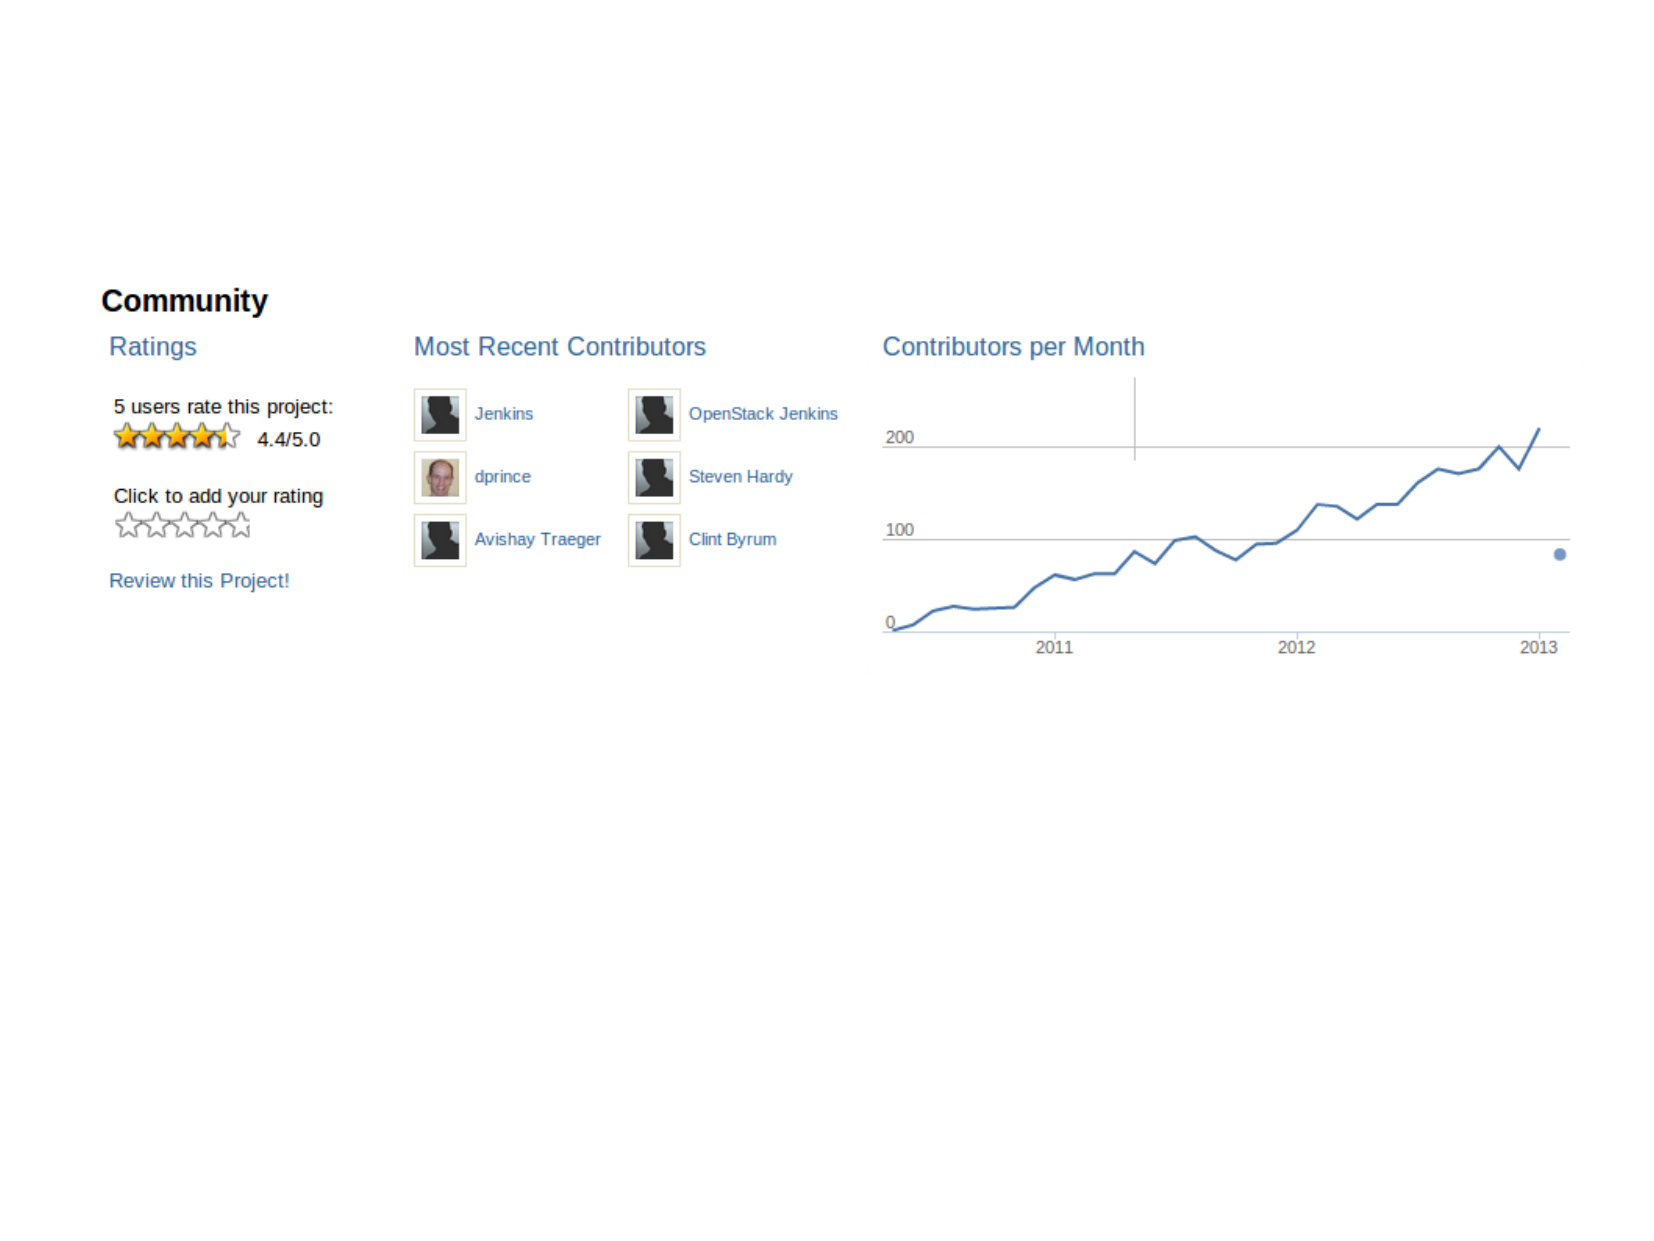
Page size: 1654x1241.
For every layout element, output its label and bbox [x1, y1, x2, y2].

picture [89, 260, 1600, 707]
